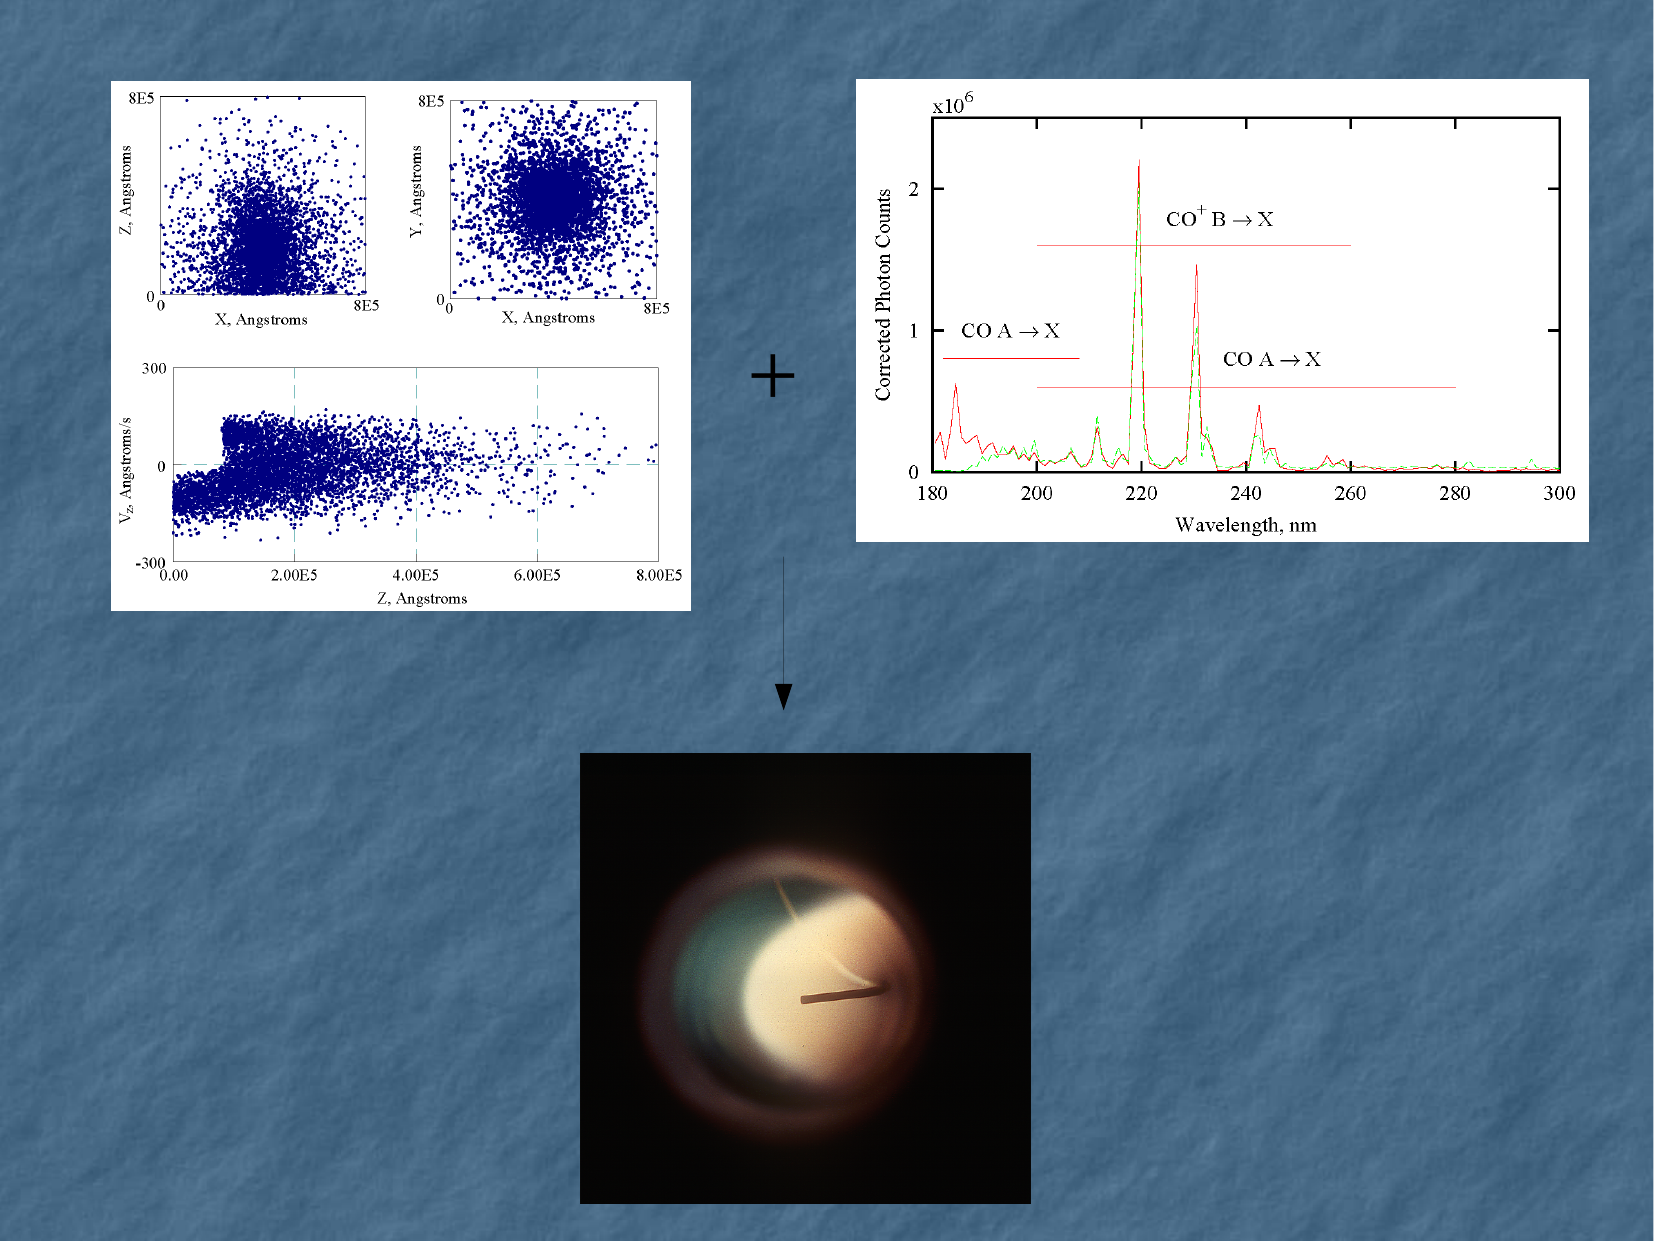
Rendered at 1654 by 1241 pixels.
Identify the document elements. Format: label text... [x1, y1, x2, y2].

picture [0, 0, 1654, 1241]
text_box + [747, 324, 799, 452]
